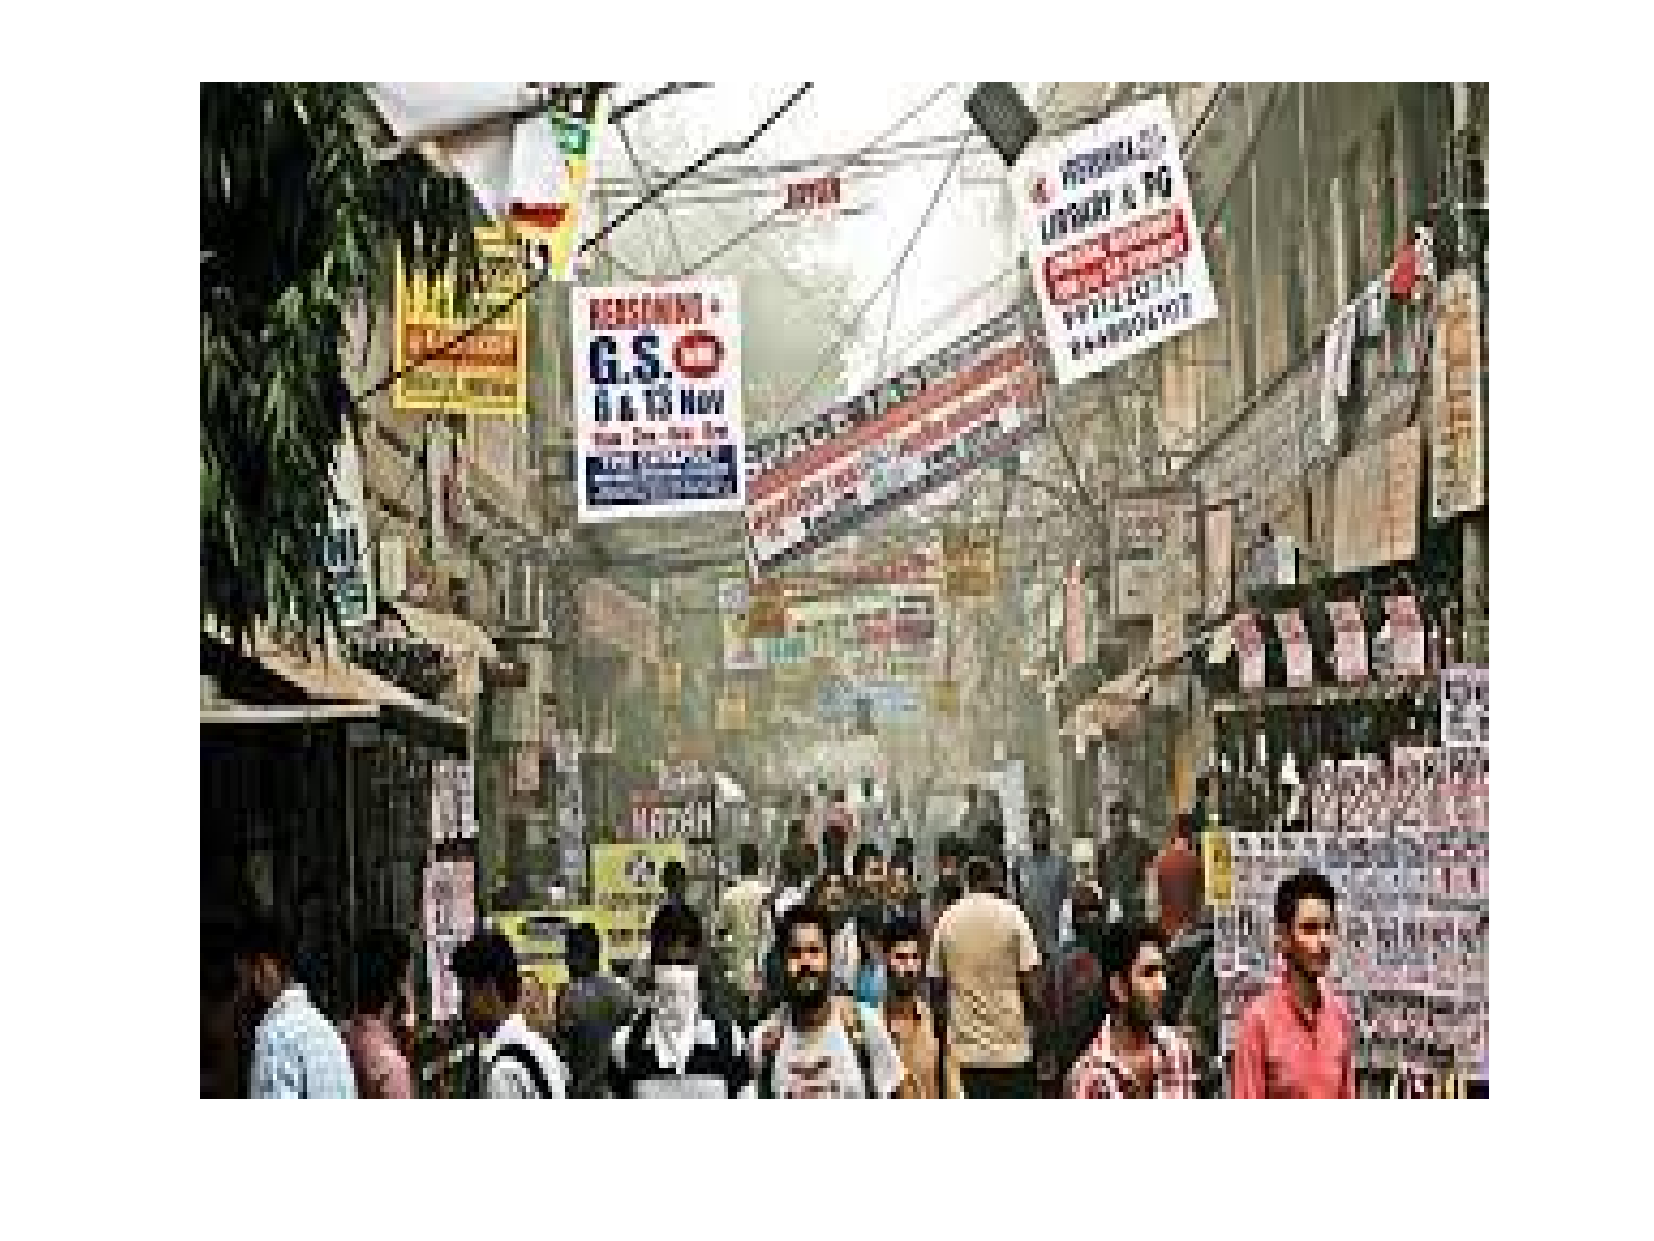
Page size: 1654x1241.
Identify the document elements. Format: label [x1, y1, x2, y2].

picture [200, 82, 1489, 1099]
